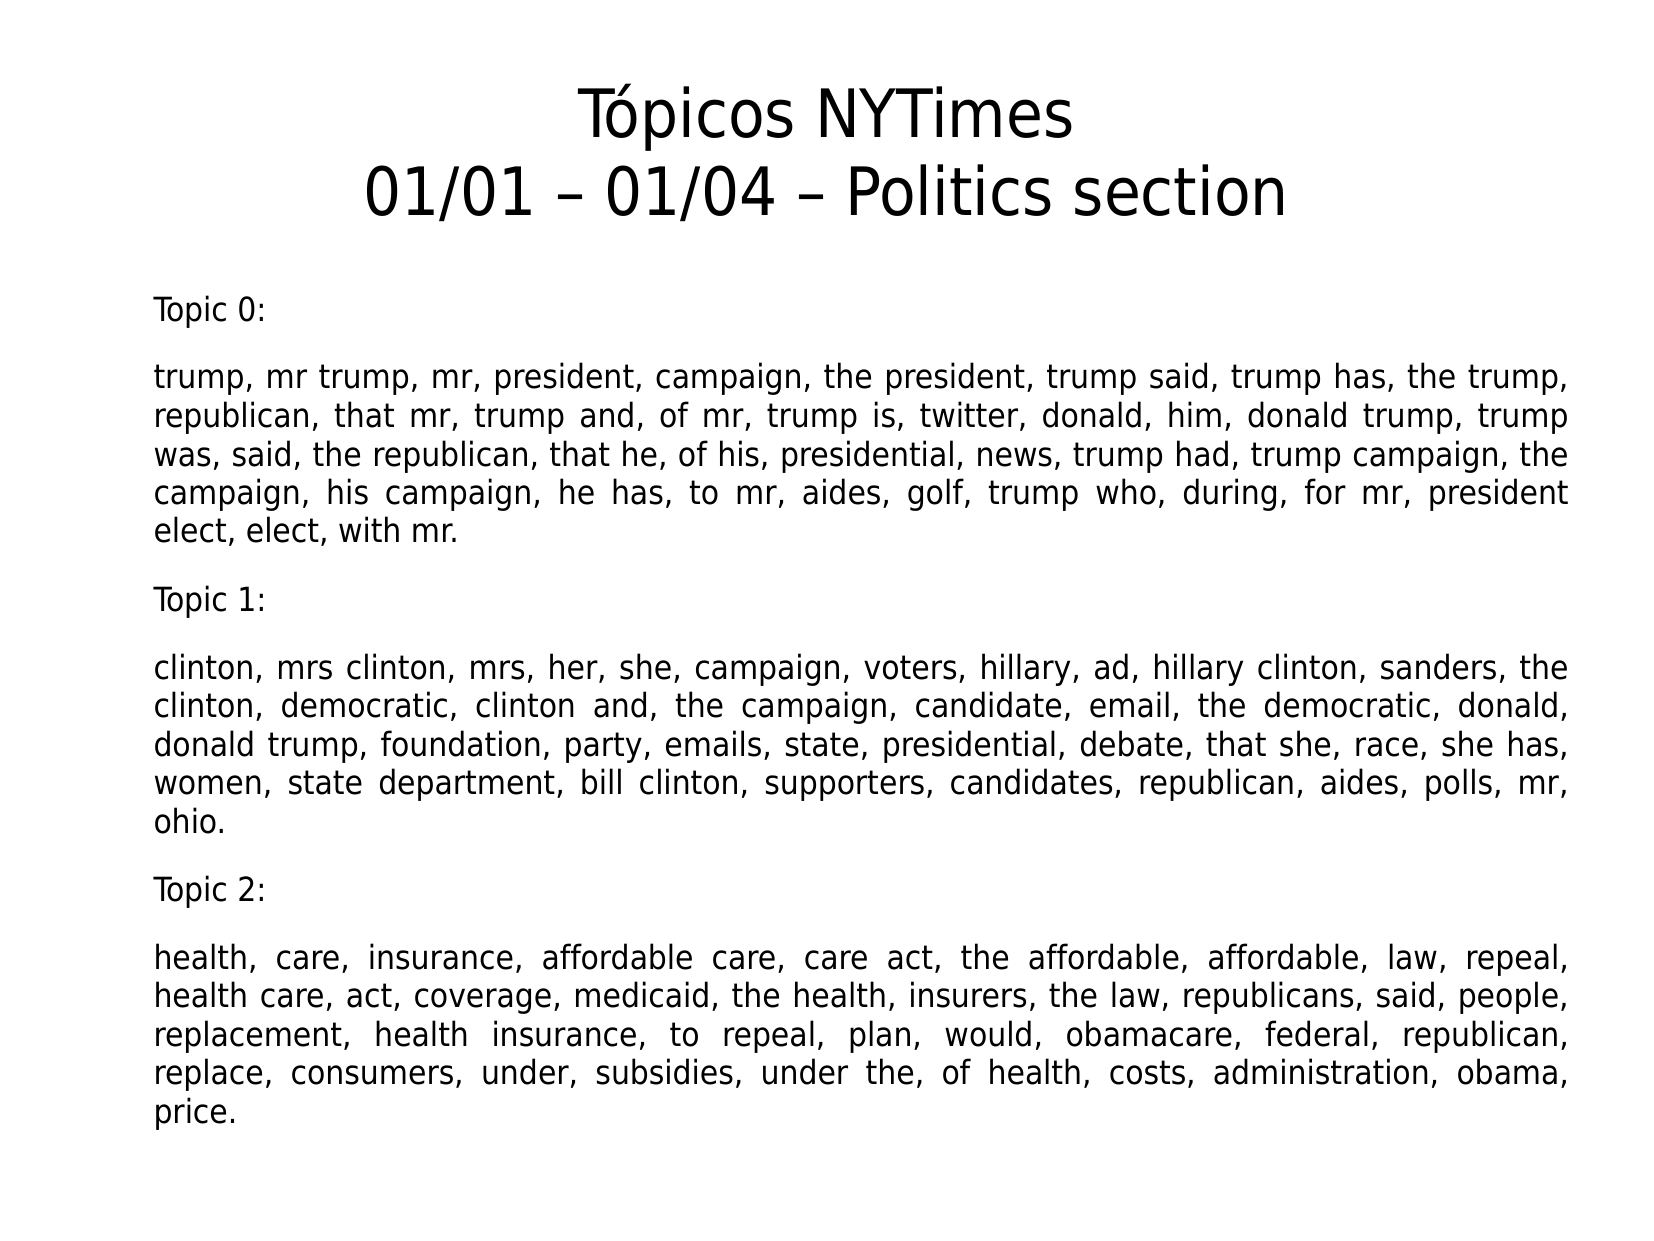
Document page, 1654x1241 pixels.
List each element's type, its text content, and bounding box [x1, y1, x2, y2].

title Tópicos NYTimes 01/01 – 01/04 – Politics section [82, 49, 1571, 257]
list Topic 0: trump, mr trump, mr, president, campaign, the president, trump said, trump has, the trump, republican, that mr, trump and, of mr, trump is, twitter, donald, him, donald trump, trump was, said, the republican, that he, of his, presidential, news, trump had, trump campaign, the campaign, his campaign, he has, to mr, aides, golf, trump who, during, for mr, president elect, elect, with mr. Topic 1: clinton, mrs clinton, mrs, her, she, campaign, voters, hillary, ad, hillary clinton, sanders, the clinton, democratic, clinton and, the campaign, candidate, email, the democratic, donald, donald trump, foundation, party, emails, state, presidential, debate, that she, race, she has, women, state department, bill clinton, supporters, candidates, republican, aides, polls, mr, ohio. Topic 2: health, care, insurance, affordable care, care act, the affordable, affordable, law, repeal, health care, act, coverage, medicaid, the health, insurers, the law, republicans, said, people, replacement, health insurance, to repeal, plan, would, obamacare, federal, republican, replace, consumers, under, subsidies, under the, of health, costs, administration, obama, price. [82, 290, 1571, 1193]
